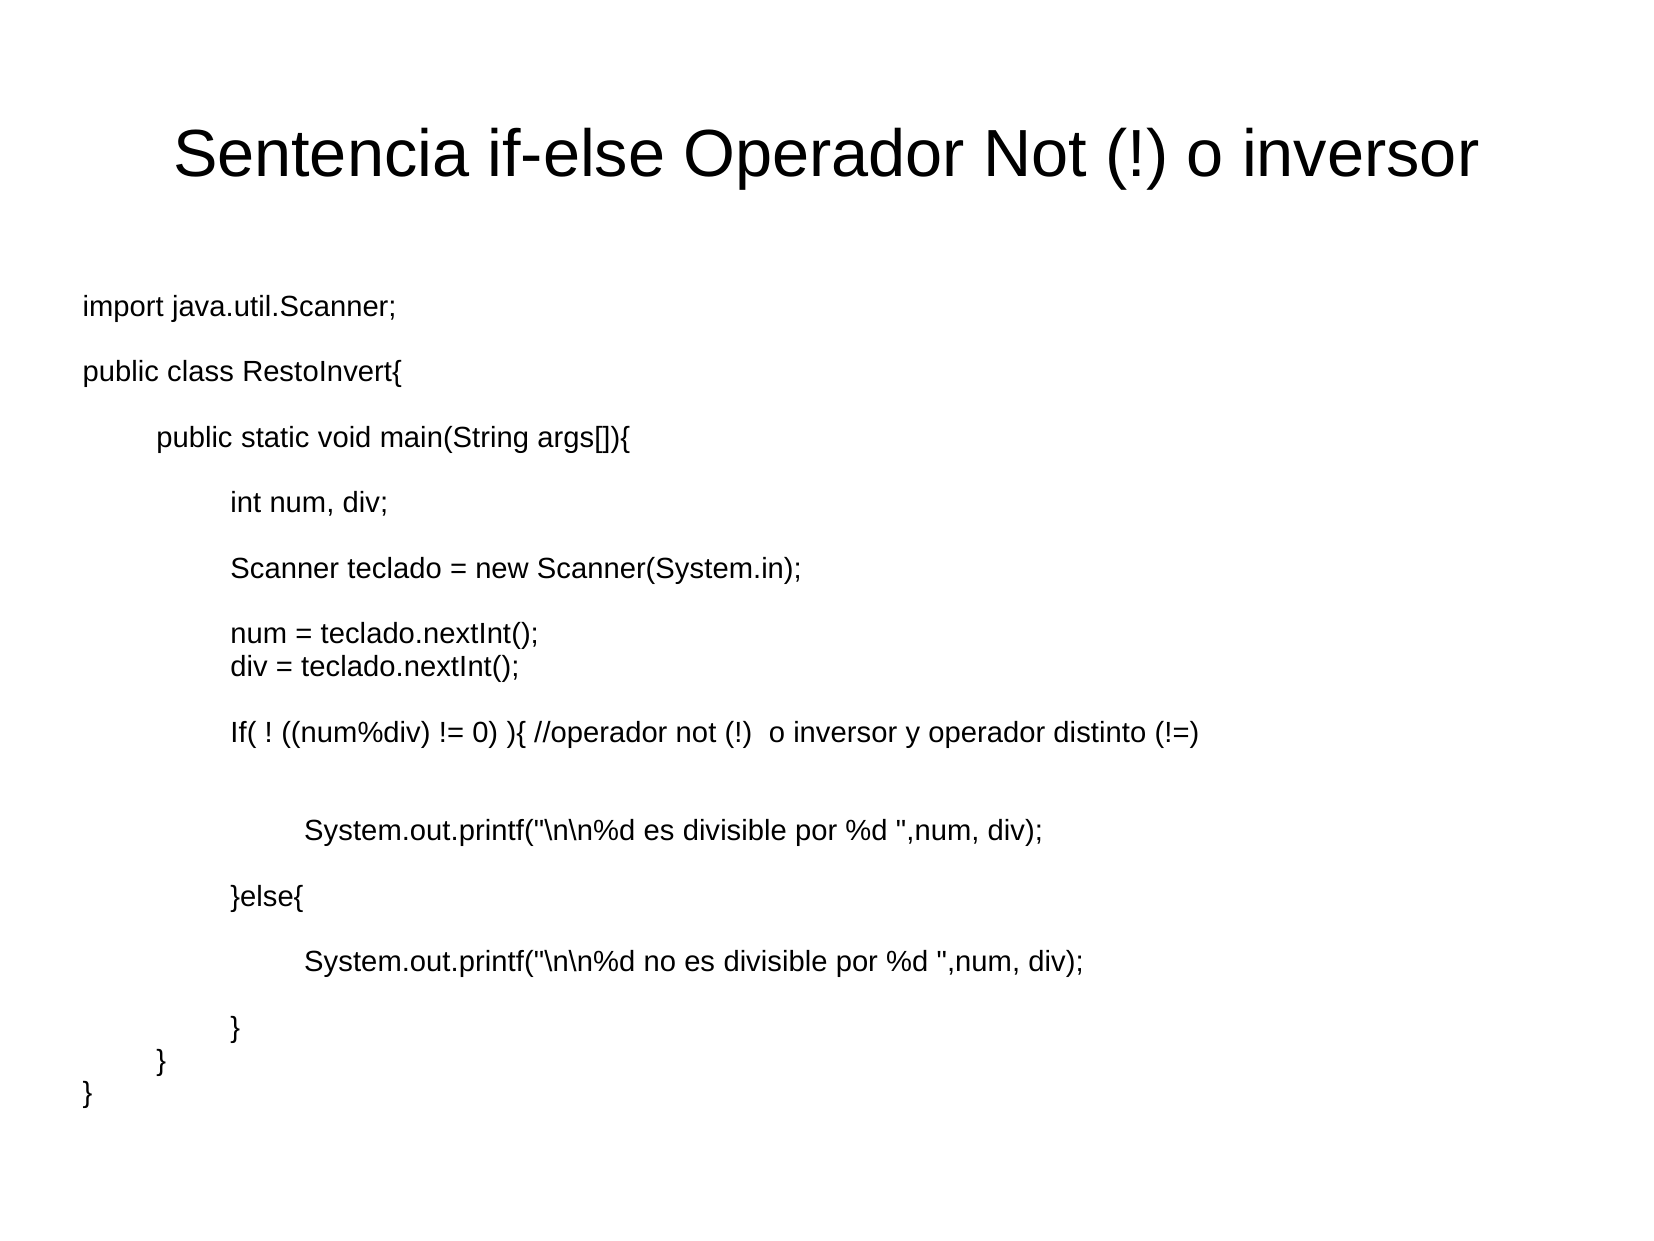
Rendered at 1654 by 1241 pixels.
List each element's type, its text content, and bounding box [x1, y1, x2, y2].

title Sentencia if-else Operador Not (!) o inversor [82, 49, 1571, 257]
subtitle import java.util.Scanner; public class RestoInvert{ public static void main(String args[]){ int num, div; Scanner teclado = new Scanner(System.in); num = teclado.nextInt(); div = teclado.nextInt(); If( ! ((num%div) != 0) ){ //operador not (!) o inversor y operador distinto (!=) System.out.printf("\n\n%d es divisible por %d ",num, div); }else{ System.out.printf("\n\n%d no es divisible por %d ",num, div); } } } [82, 289, 1571, 1110]
